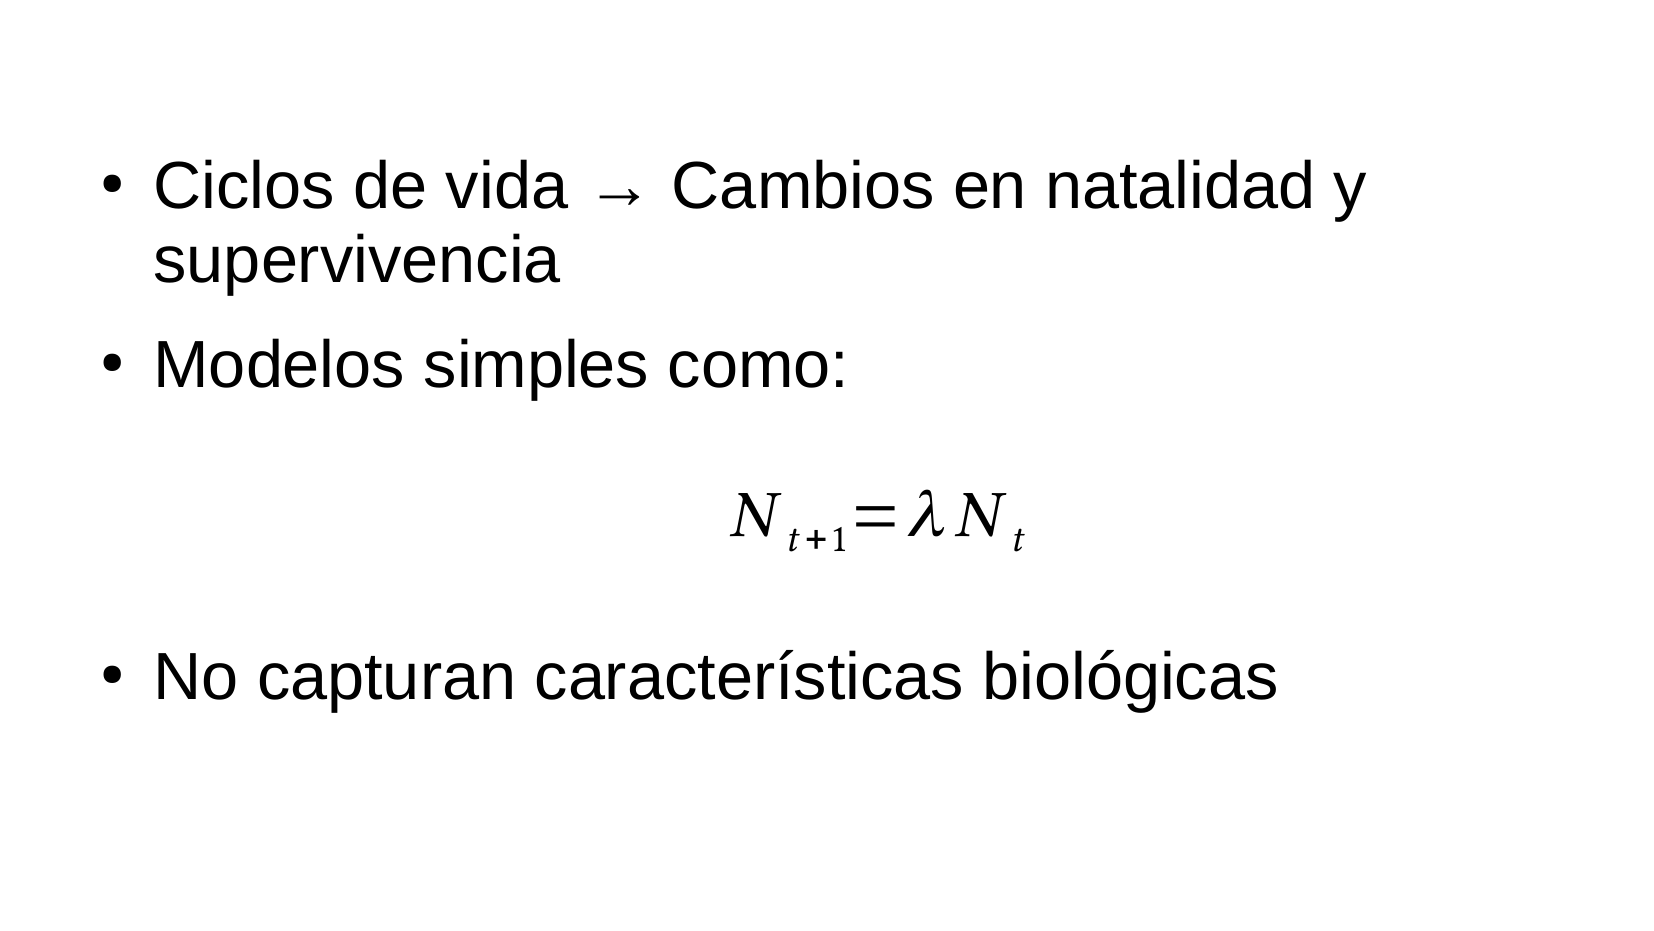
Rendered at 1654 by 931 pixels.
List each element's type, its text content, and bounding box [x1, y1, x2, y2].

chart [721, 476, 1034, 562]
list Ciclos de vida → Cambios en natalidad y supervivencia Modelos simples como: No capturan características biológicas [82, 147, 1571, 758]
